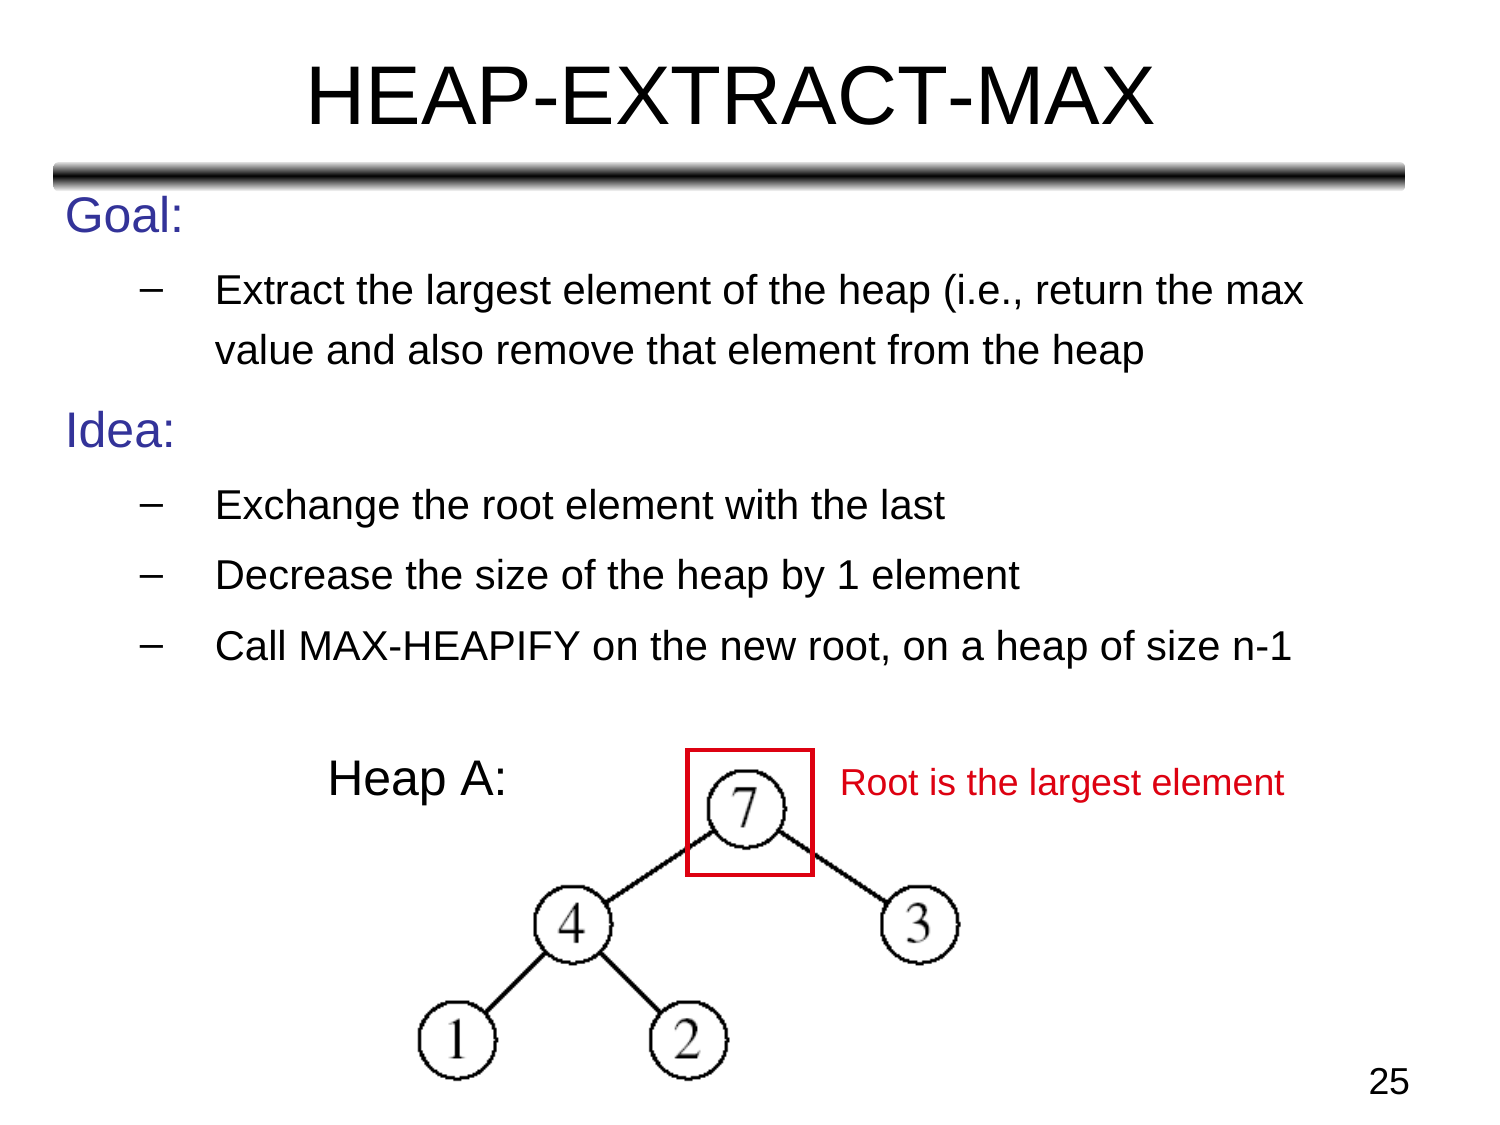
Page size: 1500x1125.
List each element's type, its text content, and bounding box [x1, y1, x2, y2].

text_box Root is the largest element [825, 749, 1300, 811]
chart [399, 750, 977, 1094]
text_box Heap A: [312, 737, 523, 813]
title HEAP-EXTRACT-MAX [55, 16, 1406, 166]
chart [690, 752, 810, 873]
list Goal: Extract the largest element of the heap (i.e., return the max value and also remove that element from the heap Idea: Exchange the root element with the last Decrease the size of the heap by 1 element Call MAX-HEAPIFY on the new root, on a heap of size n-1 [49, 162, 1405, 788]
